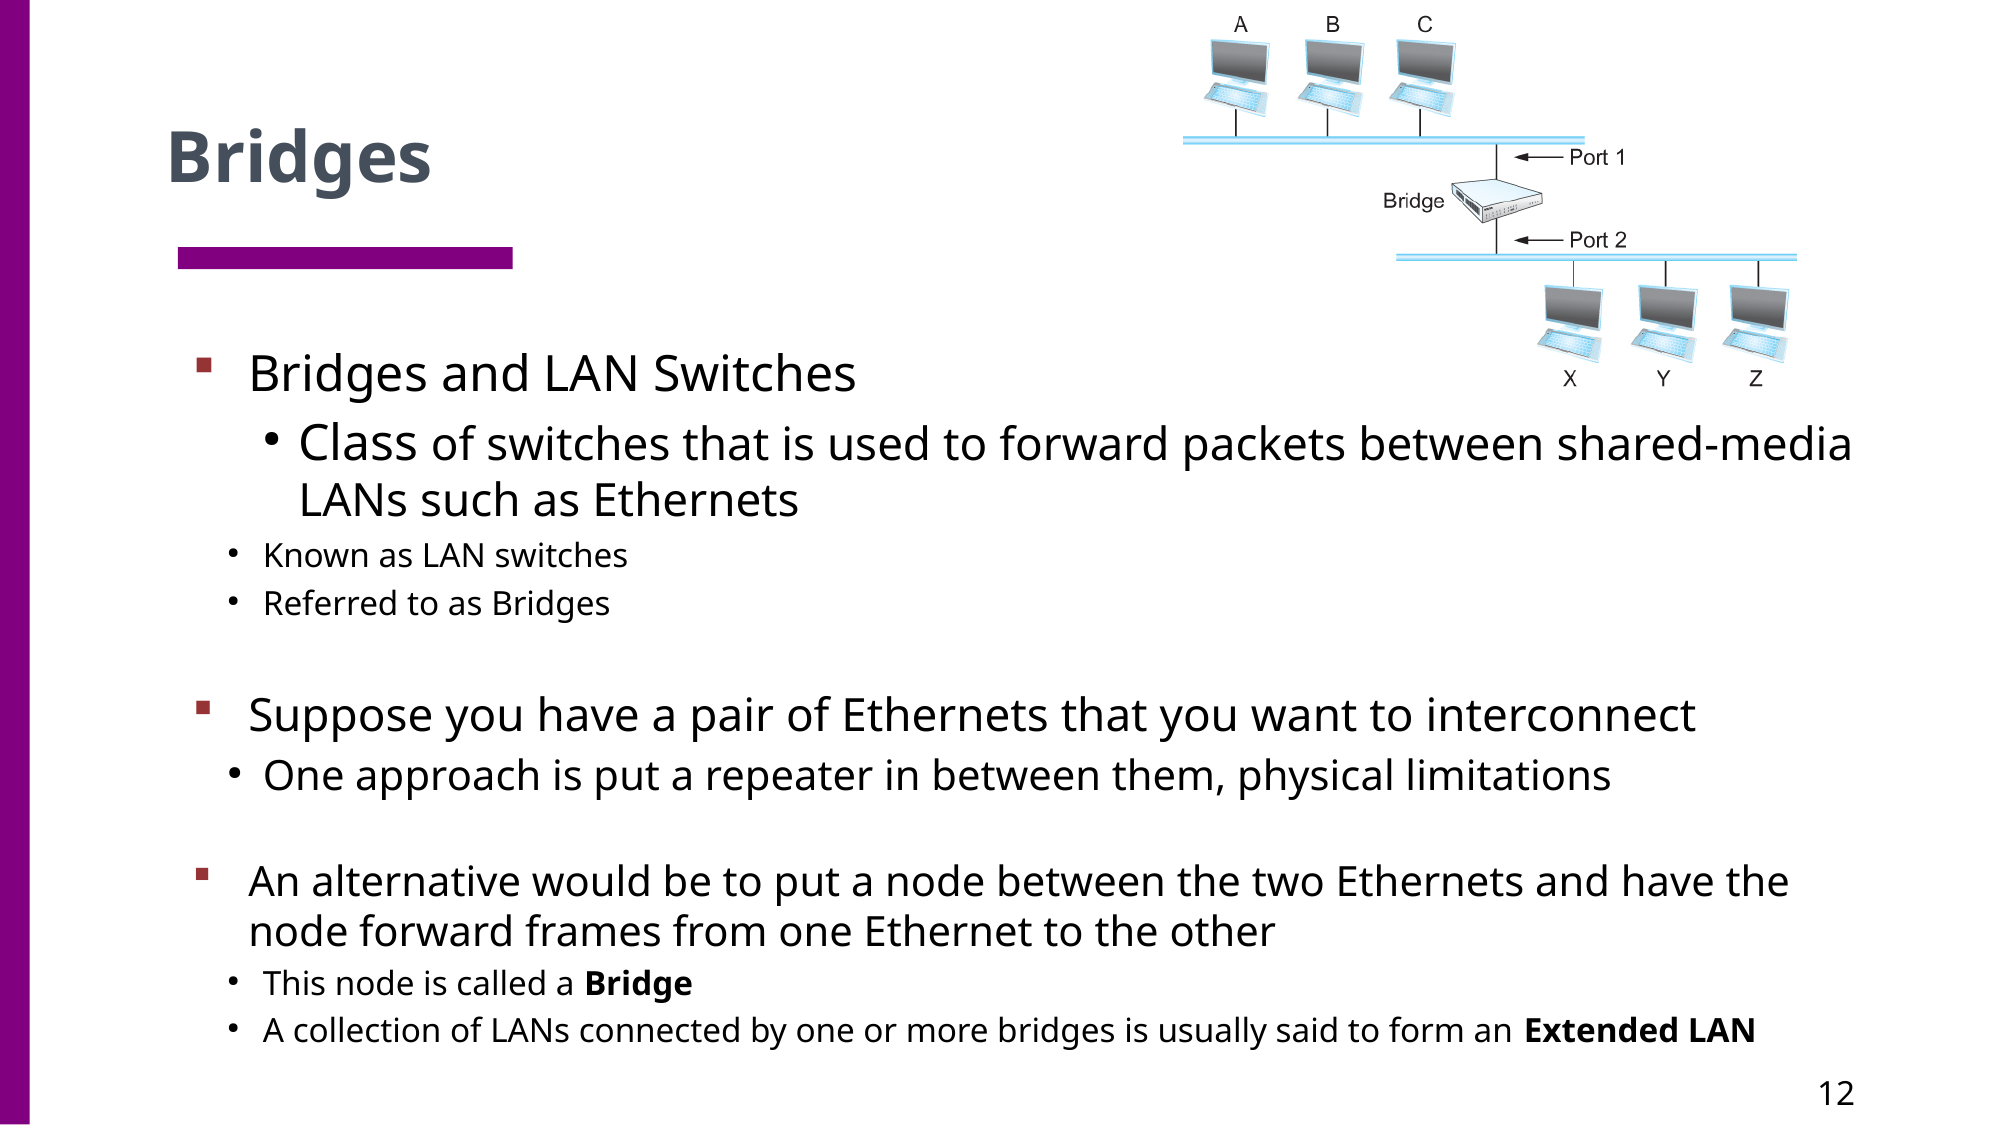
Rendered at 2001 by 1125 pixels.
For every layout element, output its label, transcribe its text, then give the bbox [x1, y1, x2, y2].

picture [1183, 13, 1797, 390]
text_box Bridges [151, 0, 1849, 212]
text_box Bridges and LAN Switches Class of switches that is used to forward packets between shared-media LANs such as Ethernets Known as LAN switches Referred to as Bridges Suppose you have a pair of Ethernets that you want to interconnect One approach is put a repeater in between them, physical limitations An alternative would be to put a node between the two Ethernets and have the node forward frames from one Ethernet to the other This node is called a Bridge A collection of LANs connected by one or more bridges is usually said to form an Extended LAN [177, 326, 1875, 1050]
